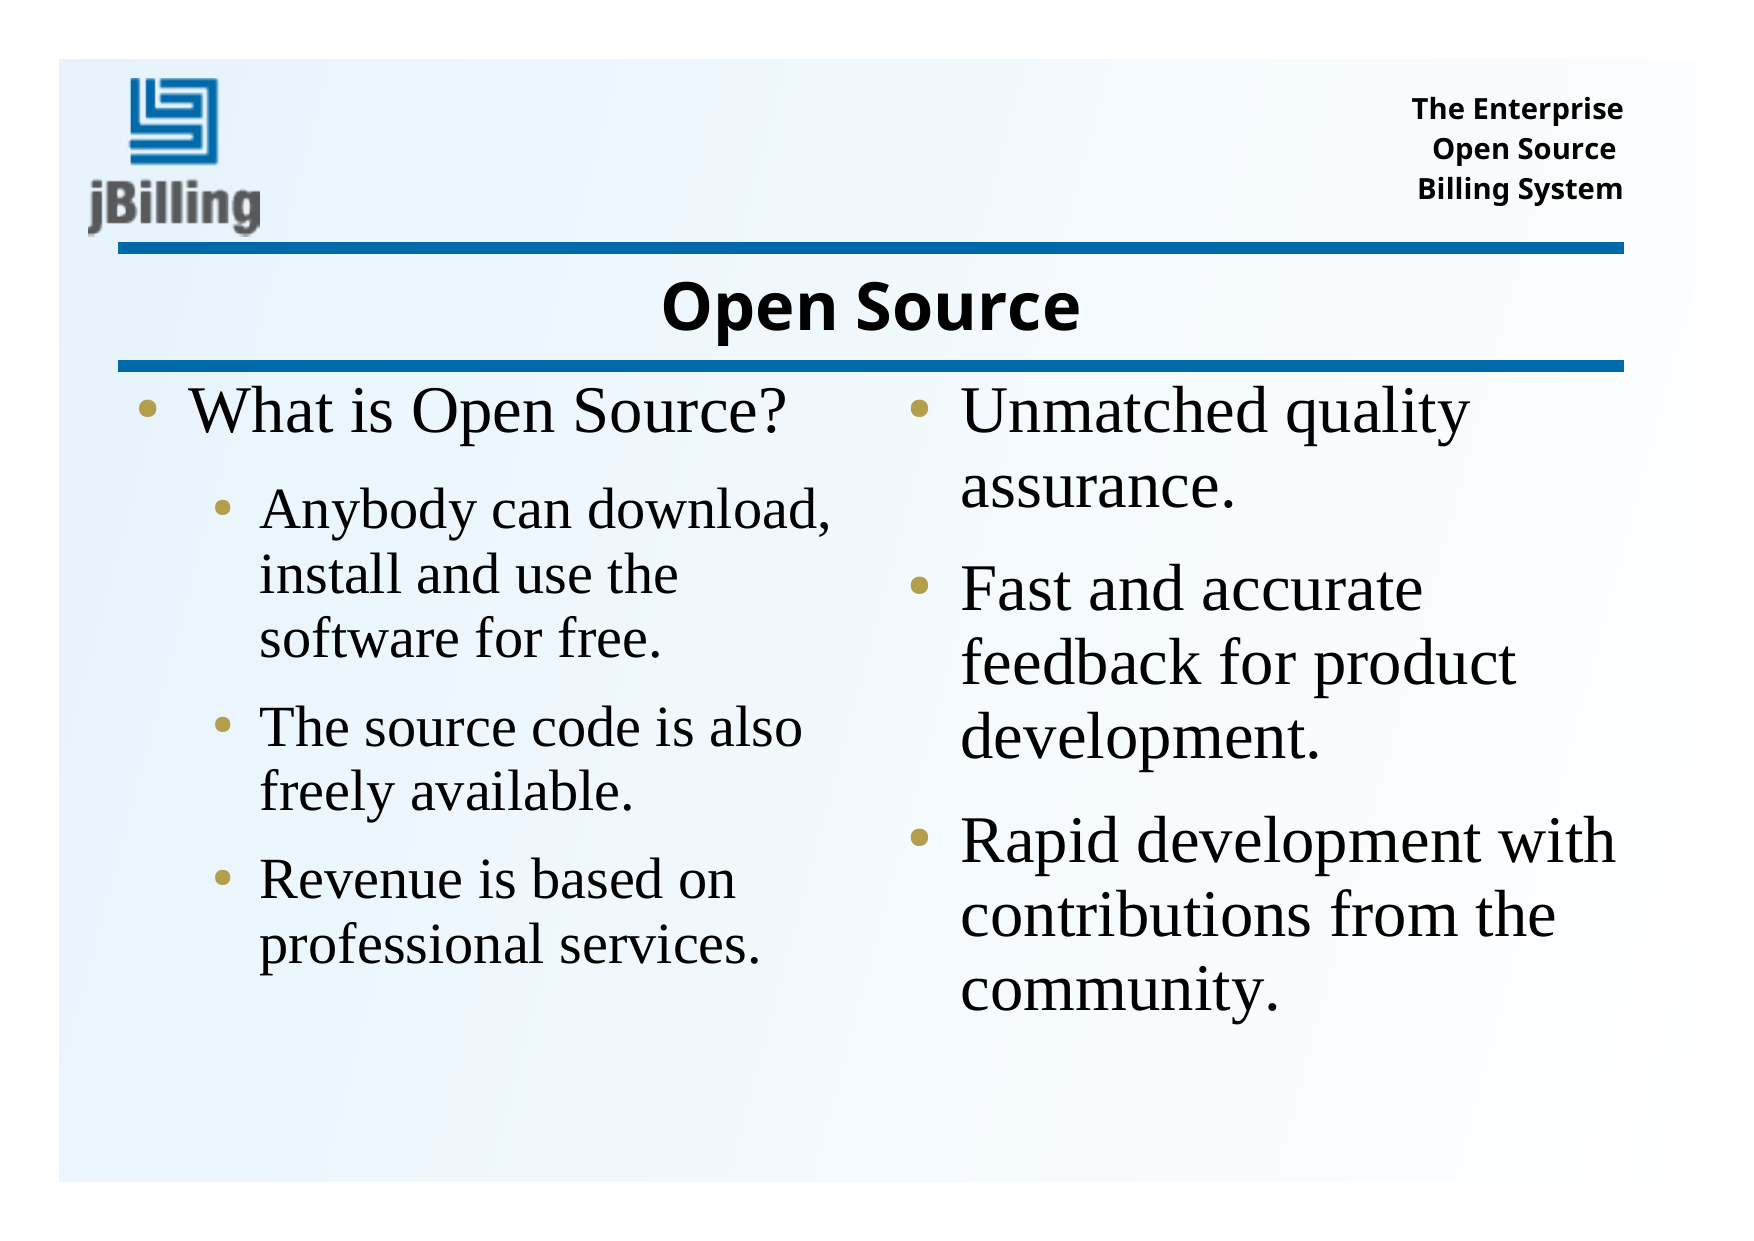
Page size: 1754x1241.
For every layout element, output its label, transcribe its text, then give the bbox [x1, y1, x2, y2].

list What is Open Source? Anybody can download, install and use the software for free. The source code is also freely available. Revenue is based on professional services. [118, 373, 853, 1134]
picture [88, 78, 260, 237]
title Open Source [118, 248, 1625, 361]
list Unmatched quality assurance. Fast and accurate feedback for product development. Rapid development with contributions from the community. [889, 373, 1625, 1134]
